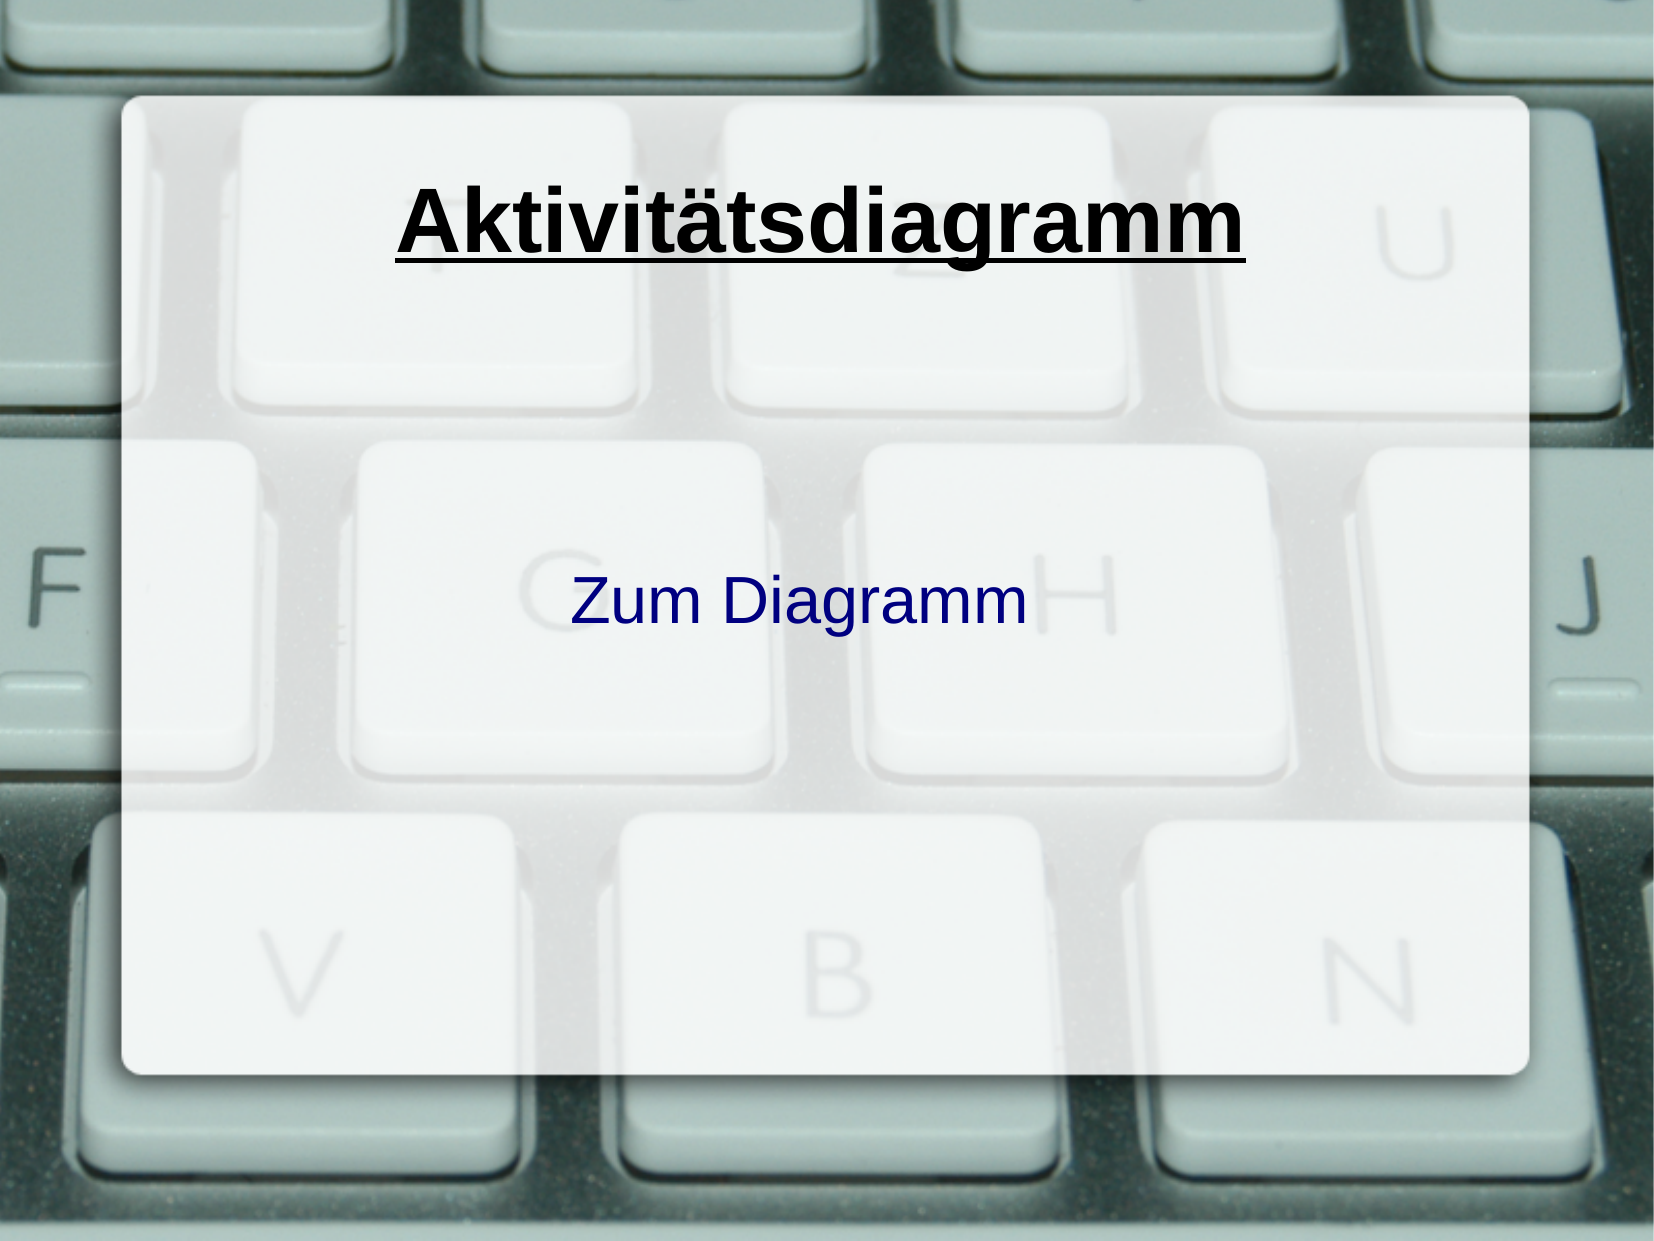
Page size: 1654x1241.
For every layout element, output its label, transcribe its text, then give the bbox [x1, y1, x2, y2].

list Zum Diagramm [147, 354, 1506, 1063]
picture [0, 0, 1654, 1241]
title Aktivitätsdiagramm [135, 117, 1506, 325]
